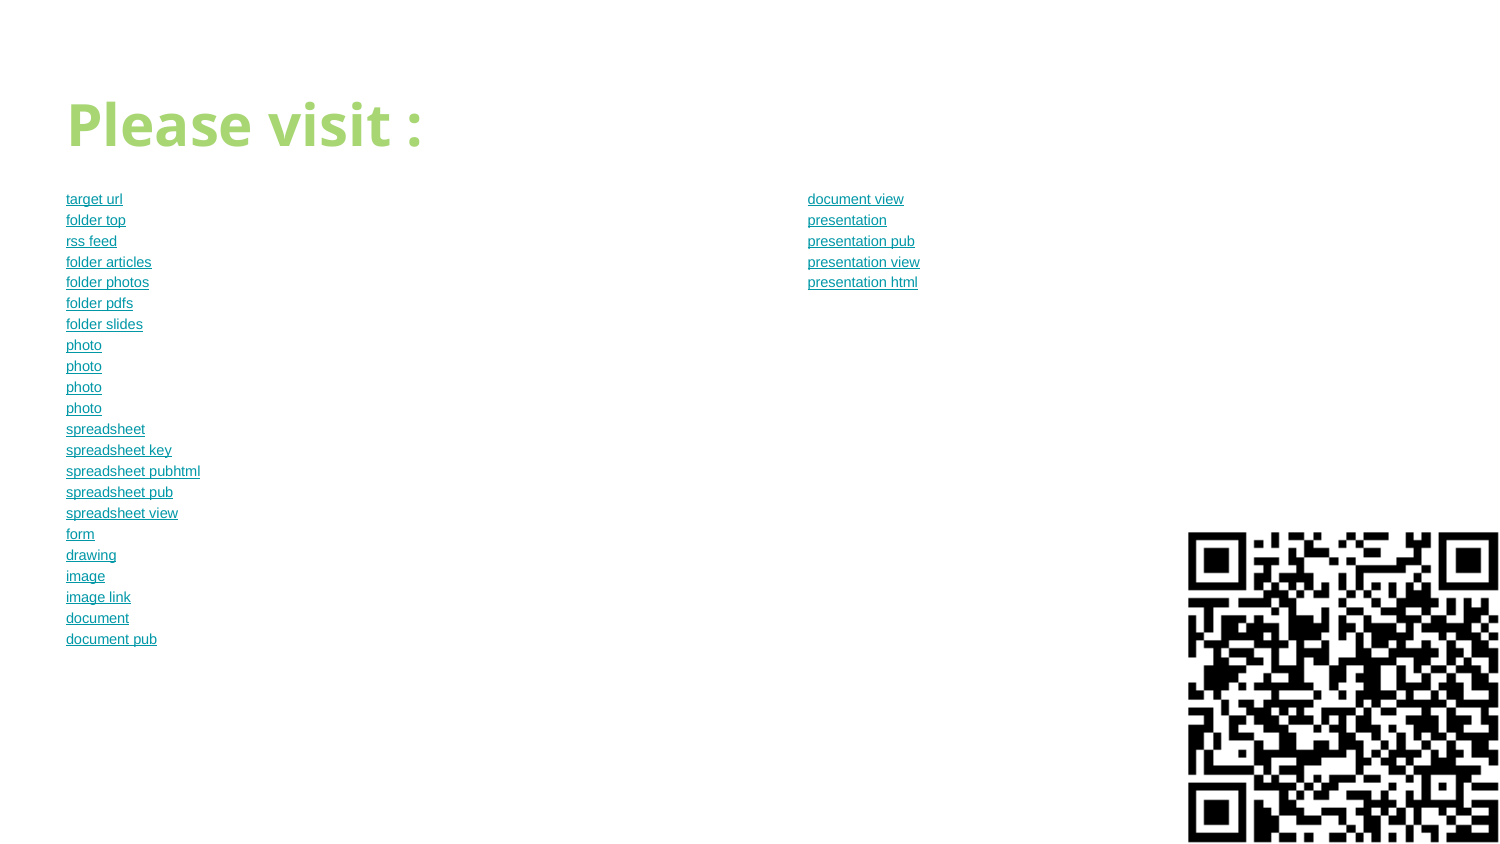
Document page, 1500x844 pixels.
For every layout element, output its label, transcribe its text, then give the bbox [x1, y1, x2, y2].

list target url folder top rss feed folder articles folder photos folder pdfs folder slides photo photo photo photo spreadsheet spreadsheet key spreadsheet pubhtml spreadsheet pub spreadsheet view form drawing image image link document document pub [51, 189, 708, 750]
picture [1187, 531, 1500, 844]
title Please visit : [51, 72, 1449, 167]
list document view presentation presentation pub presentation view presentation html [792, 189, 1449, 750]
